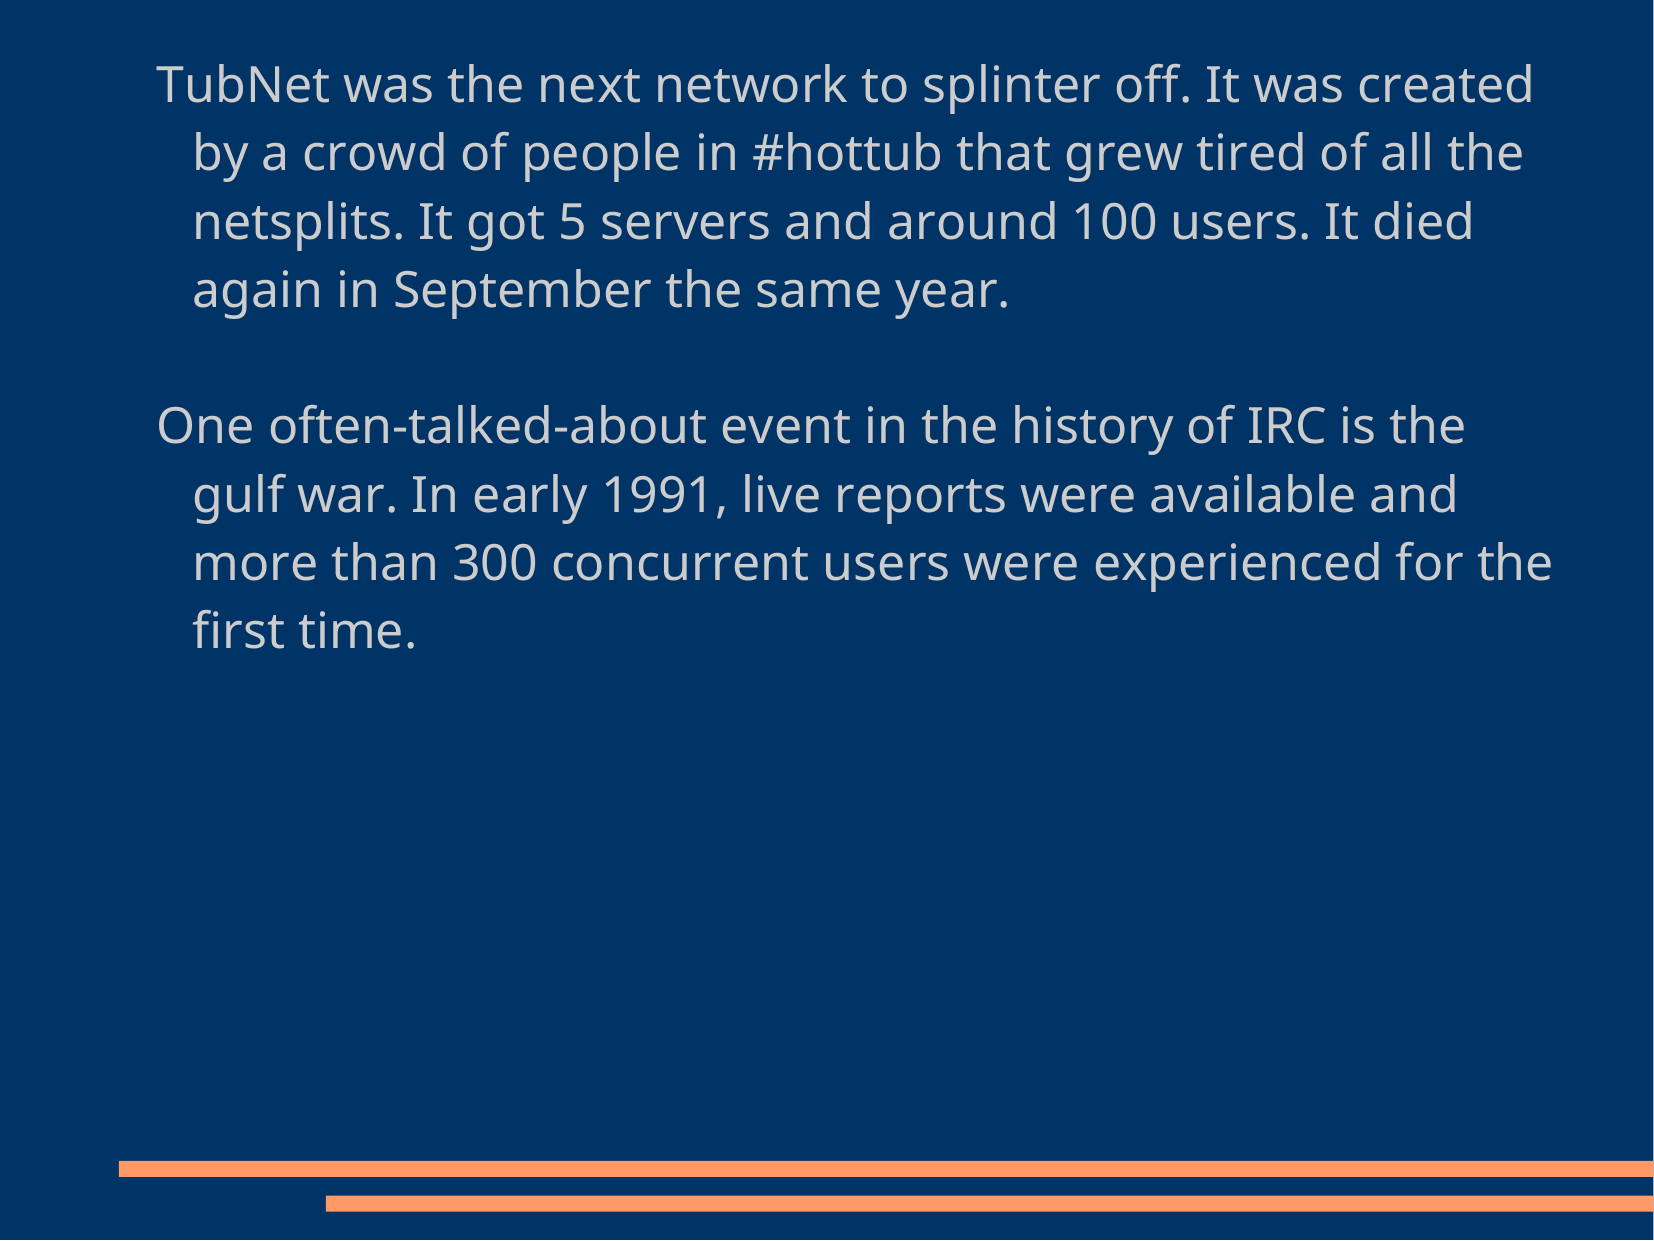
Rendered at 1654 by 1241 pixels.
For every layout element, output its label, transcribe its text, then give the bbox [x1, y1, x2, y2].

subtitle TubNet was the next network to splinter off. It was created by a crowd of people in #hottub that grew tired of all the netsplits. It got 5 servers and around 100 users. It died again in September the same year. One often-talked-about event in the history of IRC is the gulf war. In early 1991, live reports were available and more than 300 concurrent users were experienced for the first time. [121, 37, 1561, 676]
